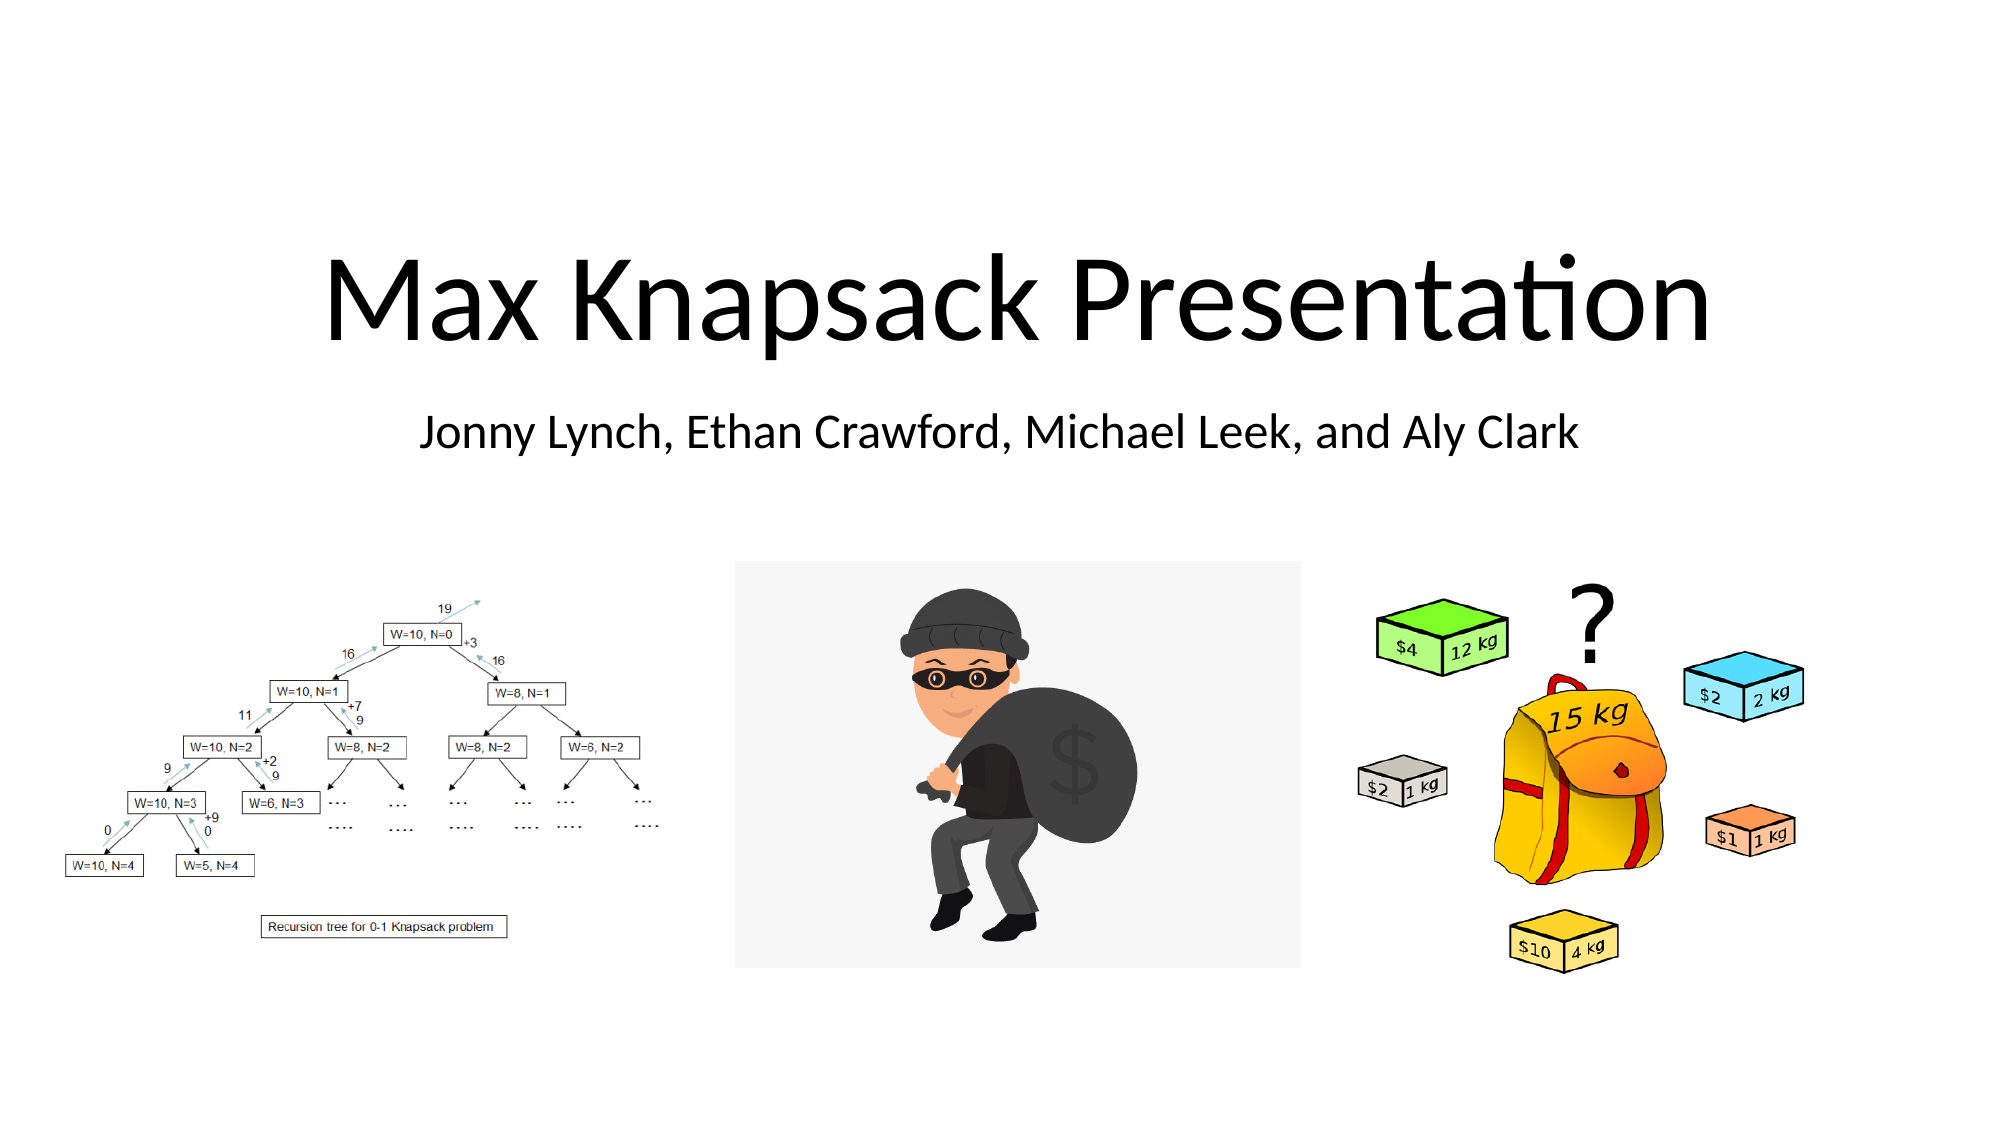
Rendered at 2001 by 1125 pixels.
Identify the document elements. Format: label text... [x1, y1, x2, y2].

subtitle Jonny Lynch, Ethan Crawford, Michael Leek, and Aly Clark [249, 398, 1750, 670]
title Max Knapsack Presentation [268, 132, 1769, 376]
picture [43, 575, 679, 955]
picture [1346, 575, 1814, 981]
picture [735, 561, 1301, 968]
